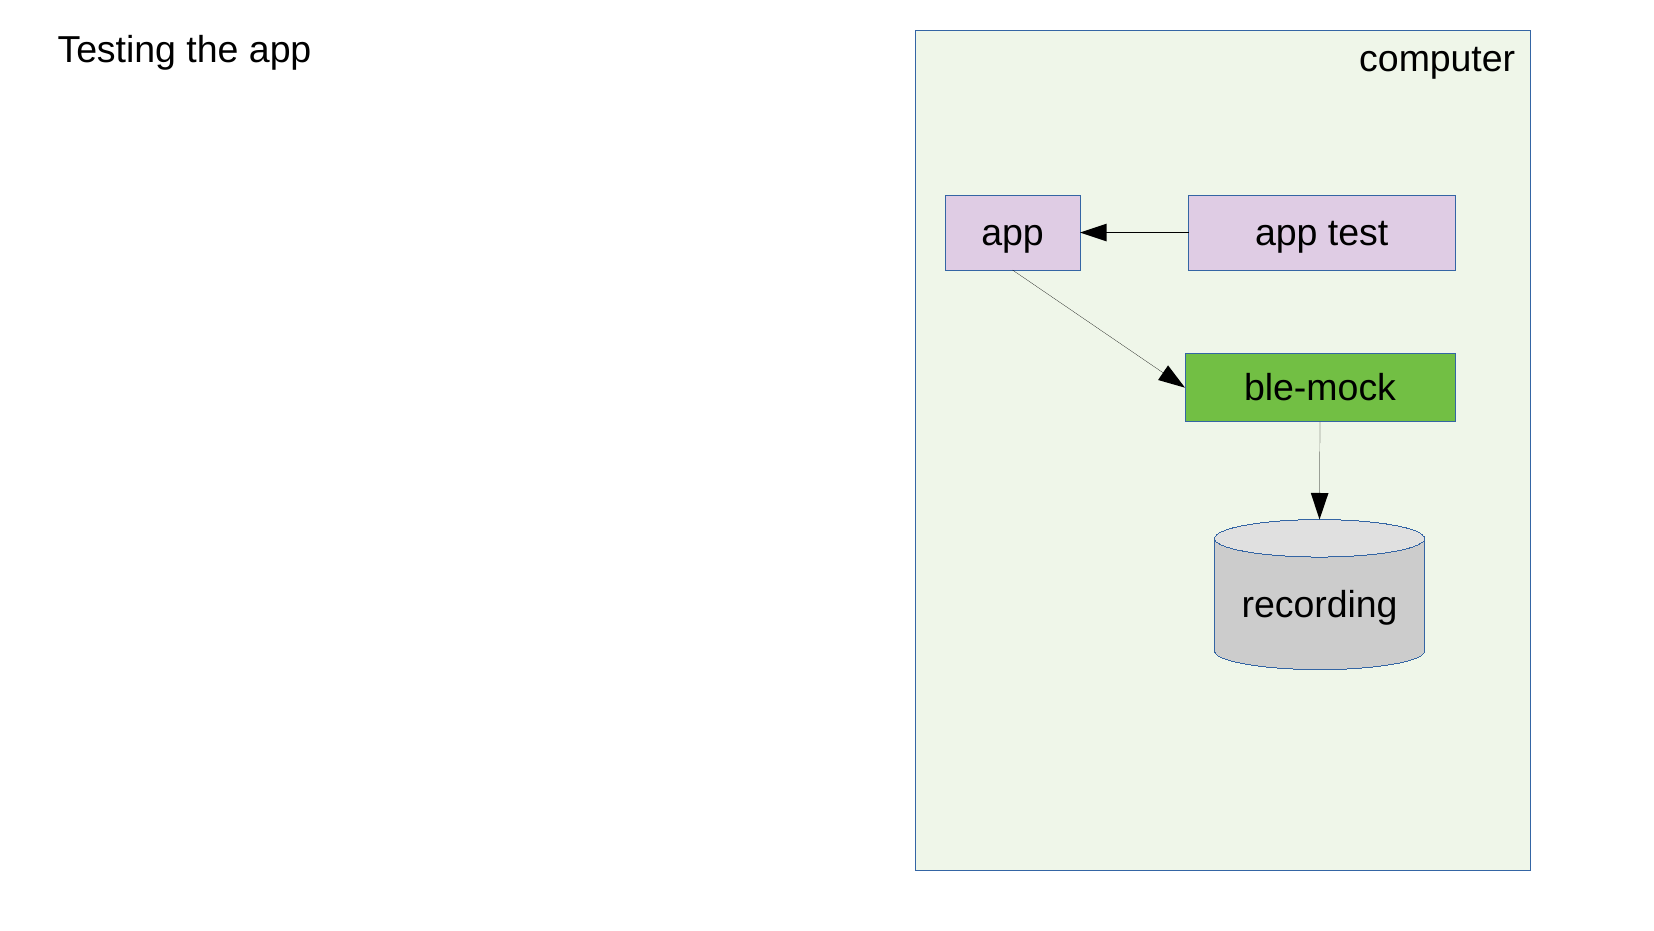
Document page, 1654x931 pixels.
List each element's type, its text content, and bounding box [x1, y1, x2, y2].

text_box app test [1188, 195, 1456, 271]
text_box ble-mock [1185, 353, 1456, 422]
text_box computer [915, 30, 1531, 871]
text_box recording [1214, 540, 1425, 670]
text_box Testing the app [42, 21, 601, 79]
text_box app [945, 195, 1081, 271]
